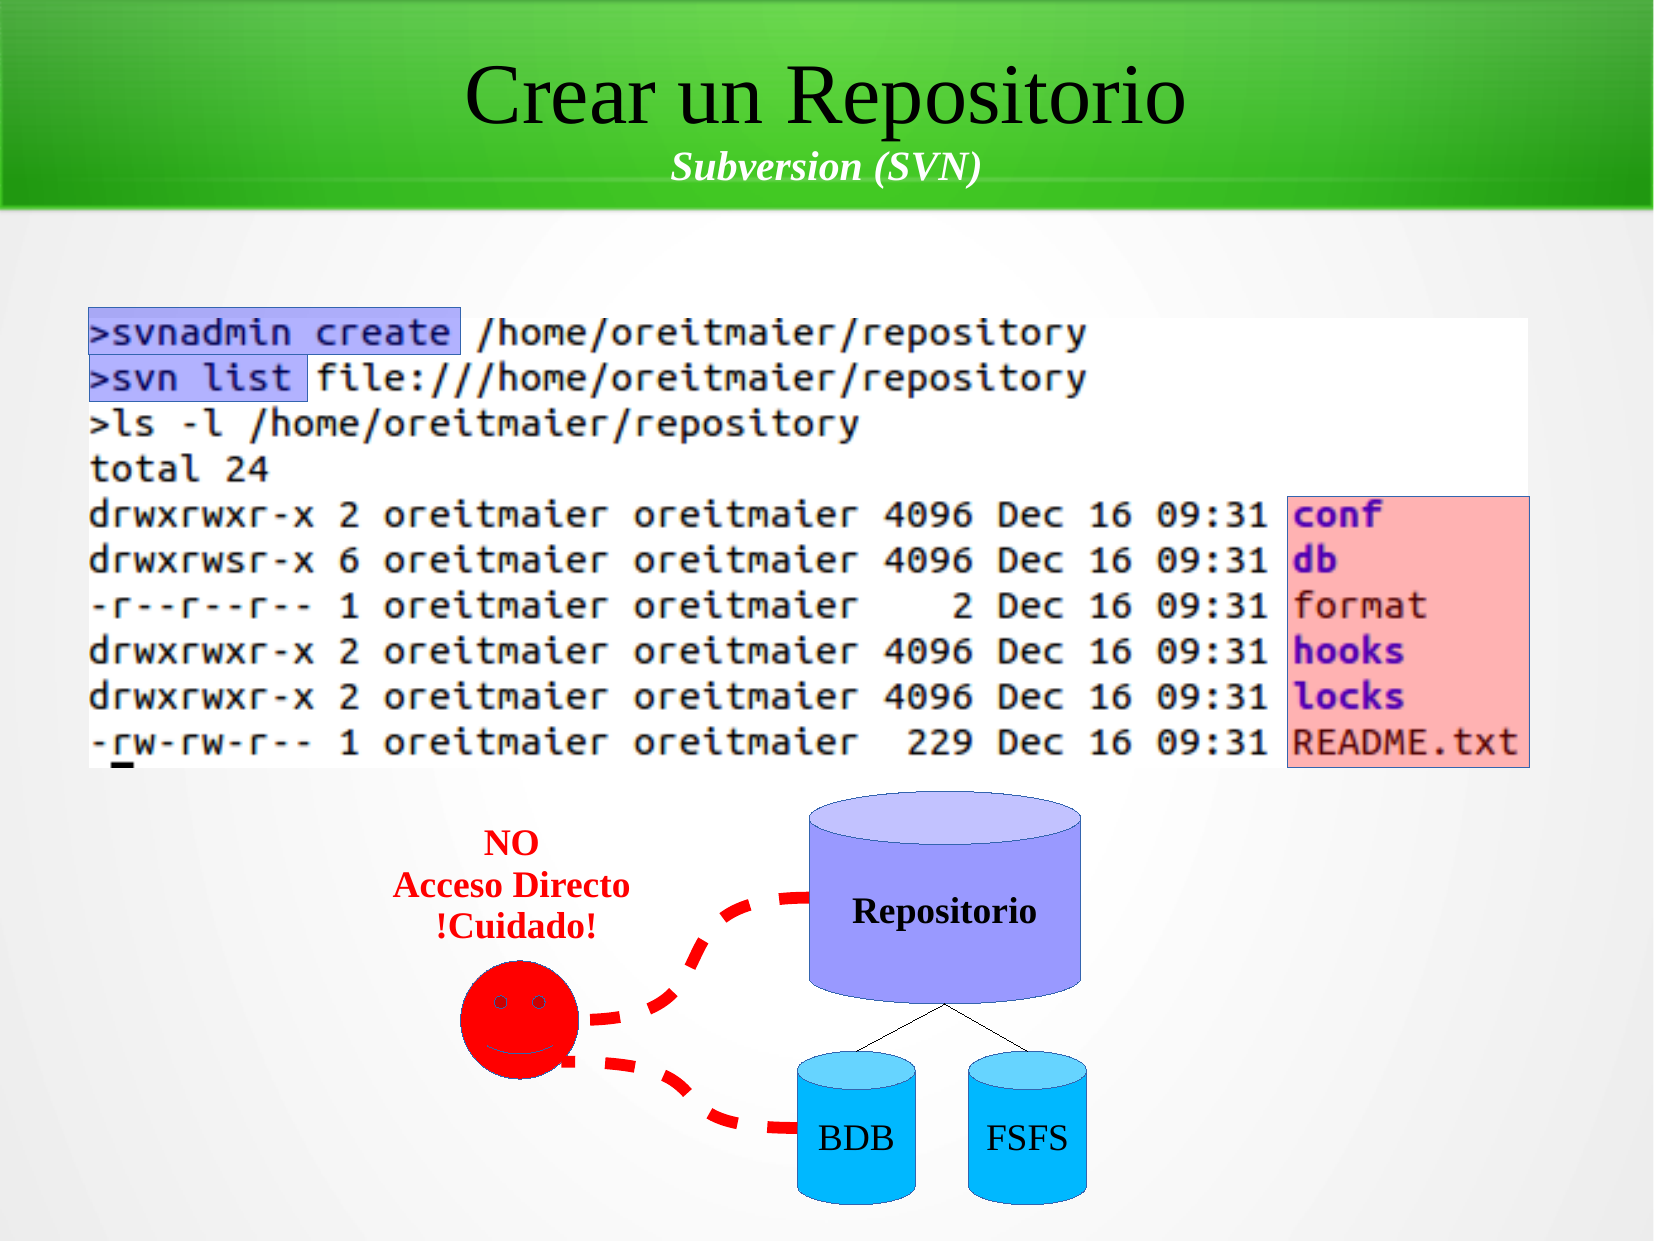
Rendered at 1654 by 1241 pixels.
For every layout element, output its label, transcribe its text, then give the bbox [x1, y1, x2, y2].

text_box BDB [797, 1072, 916, 1205]
text_box FSFS [968, 1072, 1087, 1205]
text_box svn merge [797, 1051, 916, 1090]
text_box Repositorio [809, 821, 1081, 1004]
title Crear un Repositorio Subversion (SVN) [82, 46, 1571, 190]
text_box Team > Merge (Reintegrate) [968, 1051, 1087, 1090]
title Eclipse Subversive Plugin Subversion (SVN) [809, 791, 1081, 845]
text_box [460, 960, 579, 1080]
text_box [88, 307, 461, 402]
picture [0, 0, 1654, 1241]
text_box [1287, 496, 1530, 768]
text_box NO Acceso Directo !Cuidado! [377, 814, 656, 956]
